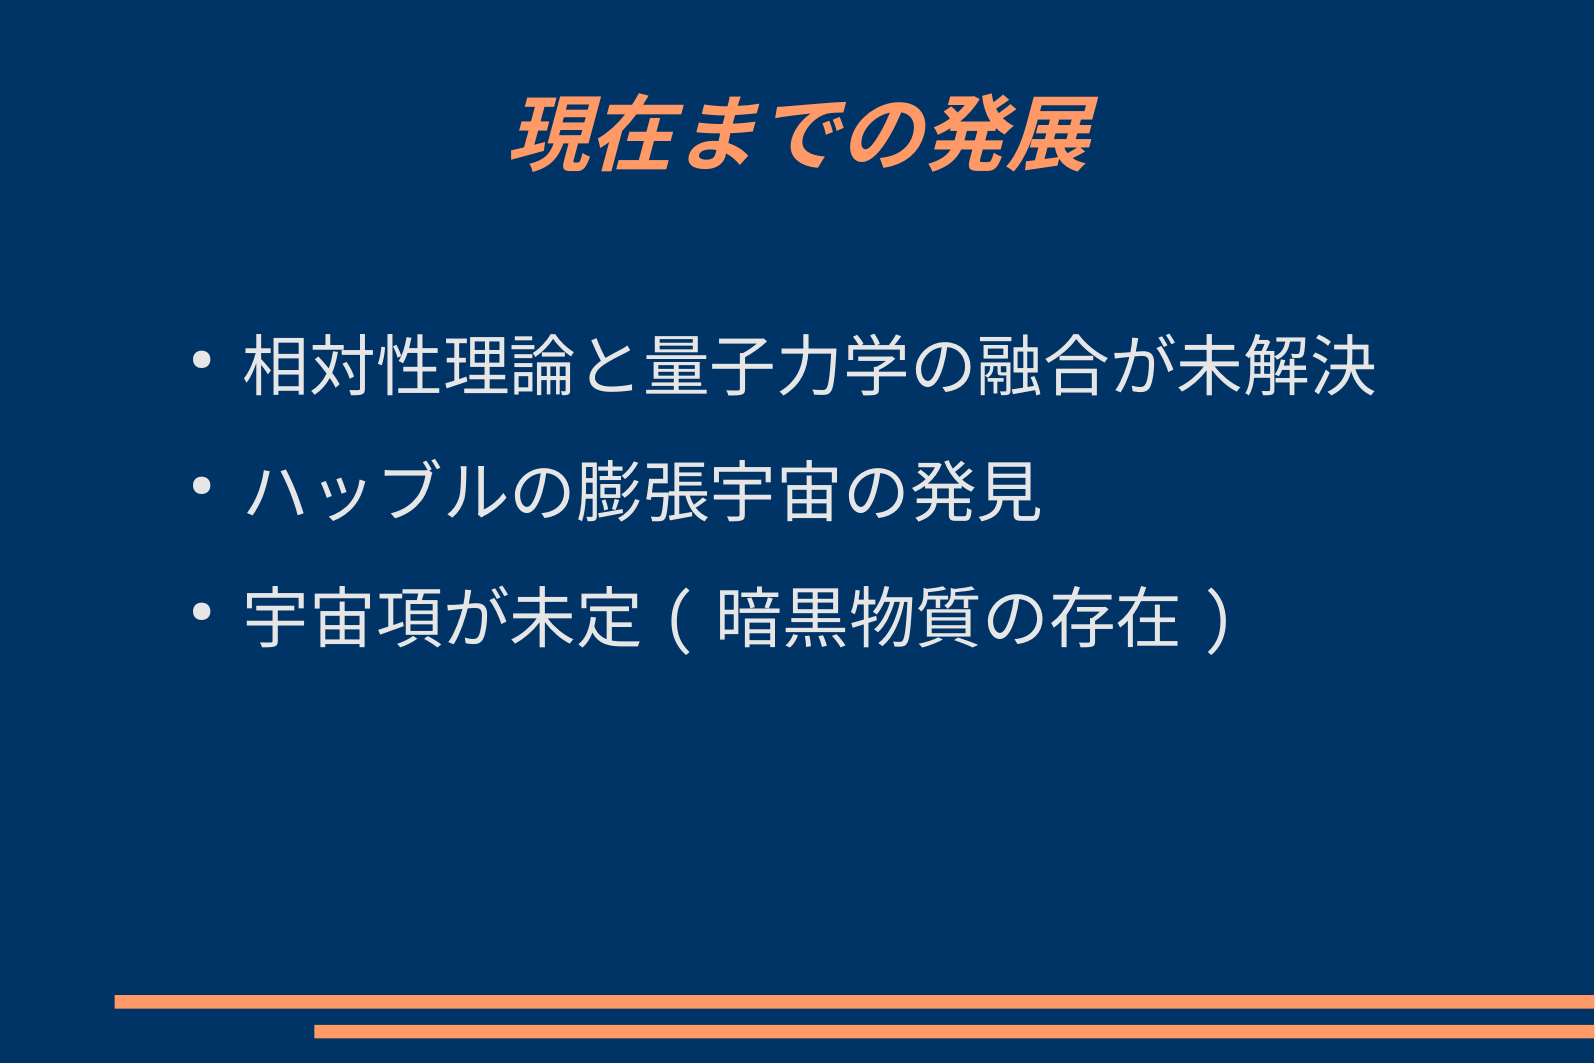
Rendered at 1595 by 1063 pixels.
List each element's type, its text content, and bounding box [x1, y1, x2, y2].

title 現在までの発展 [117, 39, 1479, 218]
list 相対性理論と量子力学の融合が未解決 ハッブルの膨張宇宙の発見 宇宙項が未定(暗黒物質の存在) [172, 312, 1514, 983]
